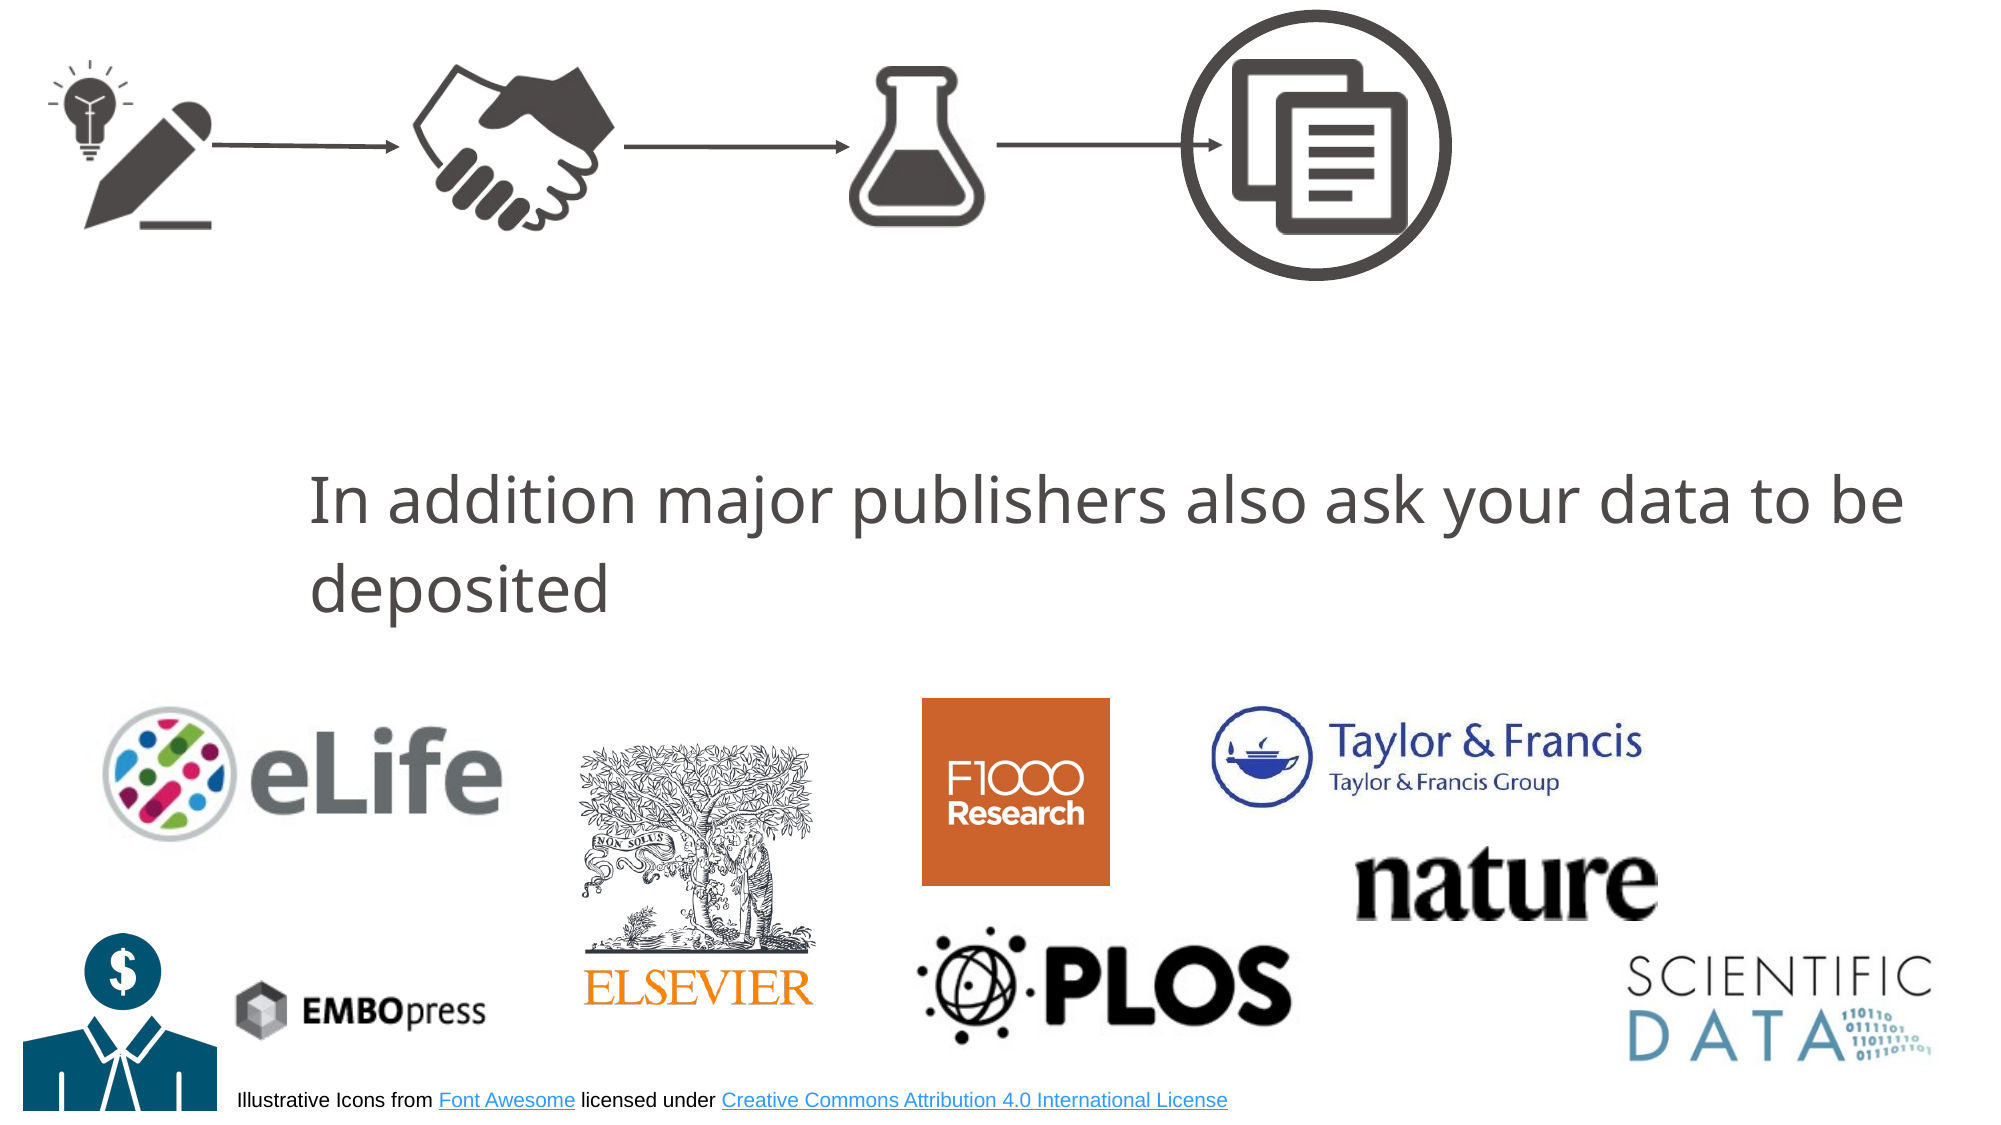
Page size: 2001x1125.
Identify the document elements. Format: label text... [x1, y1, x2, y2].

text_box Illustrative Icons from Font Awesome licensed under Creative Commons Attribution 4.0 International License [221, 1046, 1876, 1125]
picture [1572, 931, 1989, 1097]
picture [577, 742, 817, 1005]
picture [23, 933, 510, 1111]
picture [849, 66, 986, 228]
picture [84, 688, 522, 861]
picture [48, 60, 213, 230]
text_box In addition major publishers also ask your data to be deposited [294, 432, 1960, 641]
picture [1197, 703, 1667, 822]
picture [110, 948, 135, 995]
picture [1355, 846, 1658, 921]
picture [912, 924, 1313, 1050]
picture [60, 1072, 64, 1111]
picture [1232, 59, 1408, 235]
picture [177, 1072, 181, 1111]
picture [399, 38, 625, 256]
picture [922, 698, 1110, 886]
